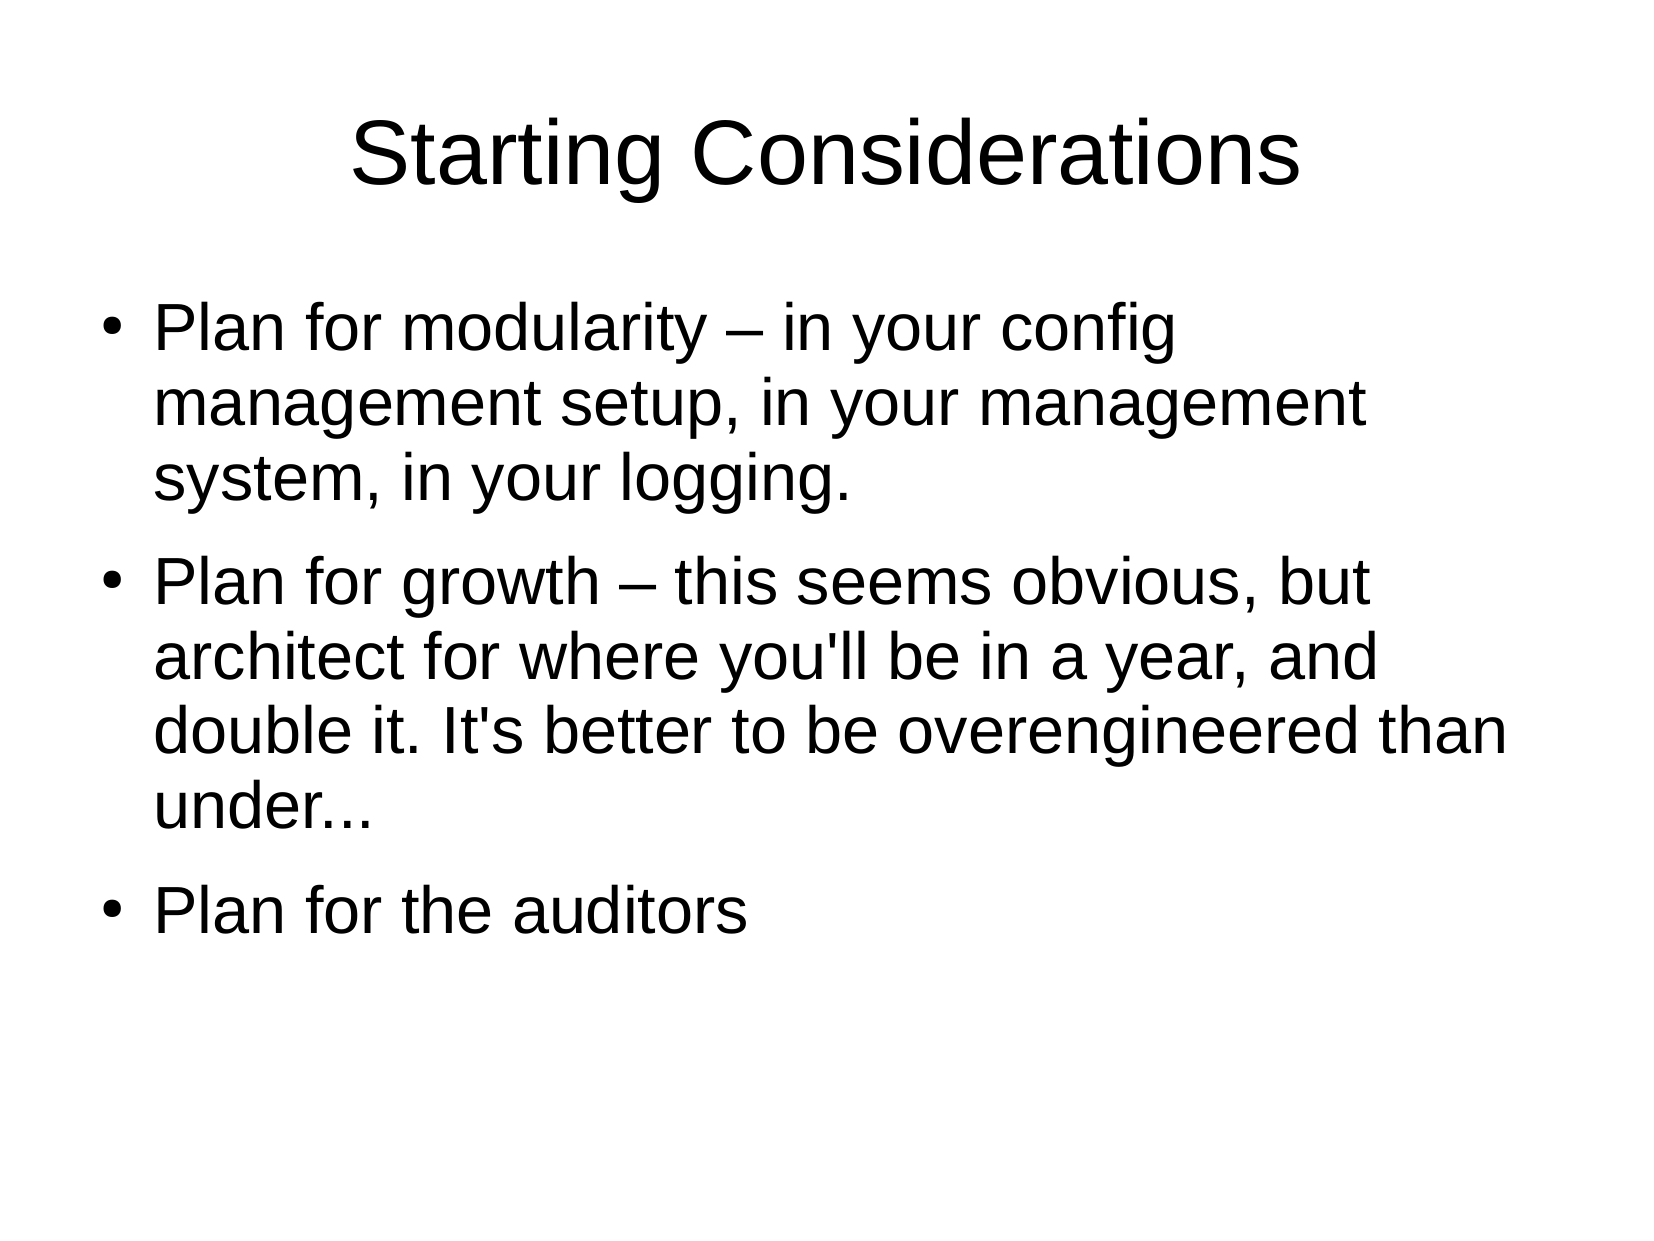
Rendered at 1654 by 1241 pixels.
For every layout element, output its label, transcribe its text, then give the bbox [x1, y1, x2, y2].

title Starting Considerations [82, 49, 1571, 257]
list Plan for modularity – in your config management setup, in your management system, in your logging. Plan for growth – this seems obvious, but architect for where you'll be in a year, and double it. It's better to be overengineered than under... Plan for the auditors [82, 290, 1571, 1010]
